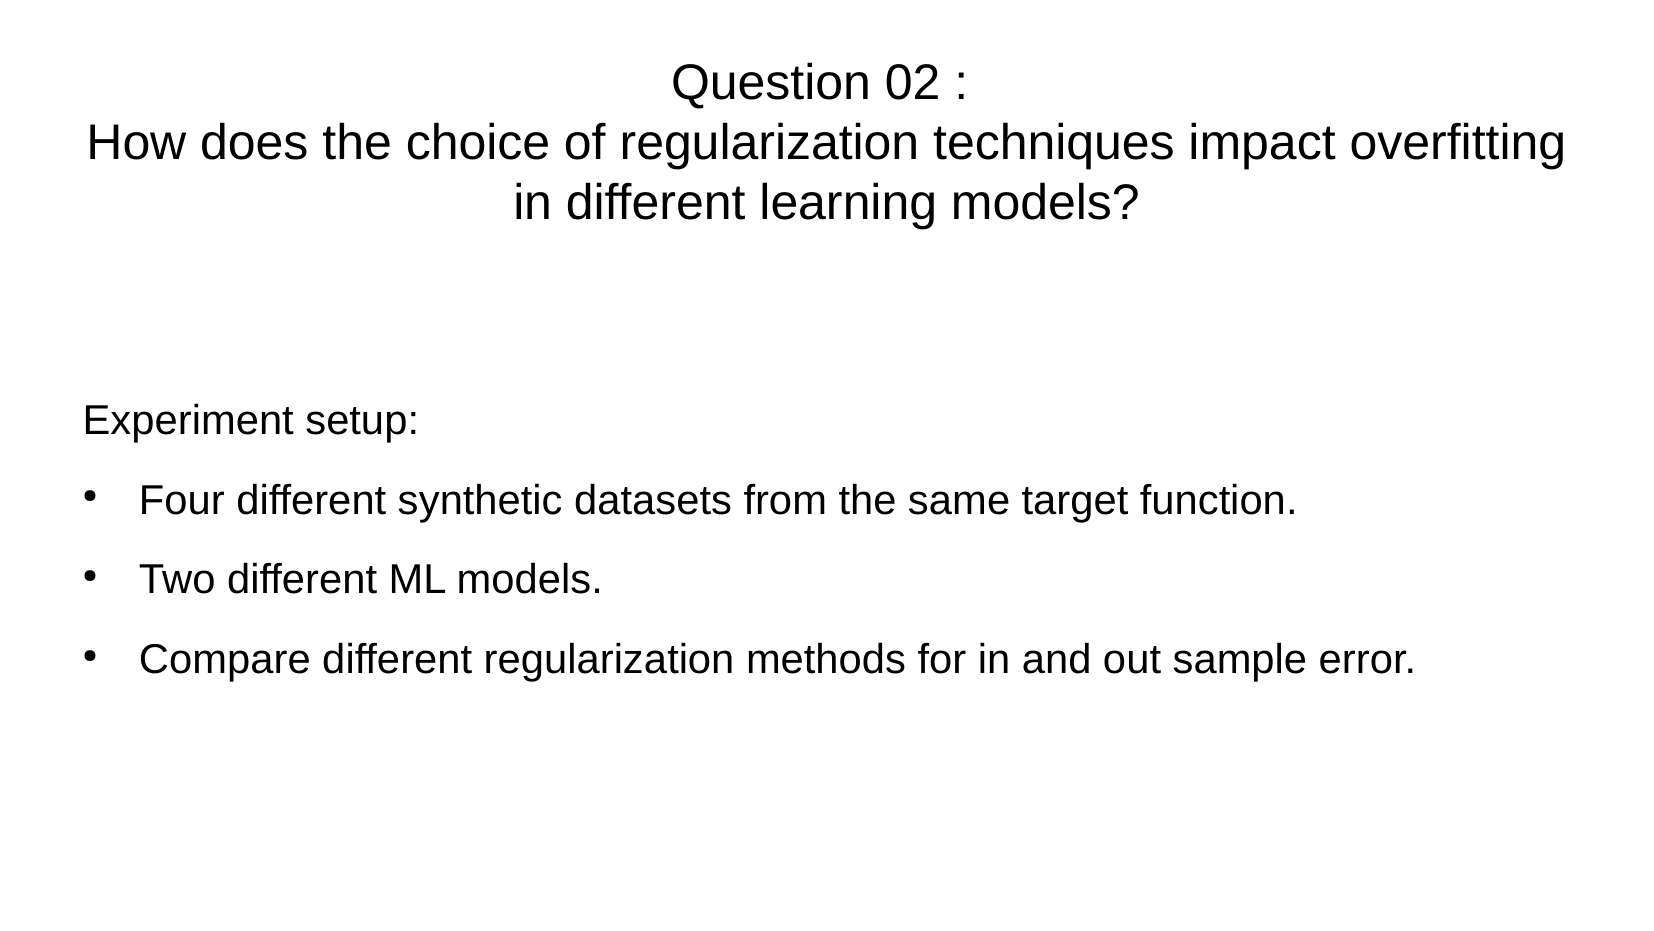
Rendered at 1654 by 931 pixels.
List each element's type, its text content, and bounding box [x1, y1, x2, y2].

title Question 02 : How does the choice of regularization techniques impact overfitting in different learning models? [82, 37, 1571, 303]
list Experiment setup: Four different synthetic datasets from the same target function. Two different ML models. Compare different regularization methods for in and out sample error. [82, 392, 1571, 758]
